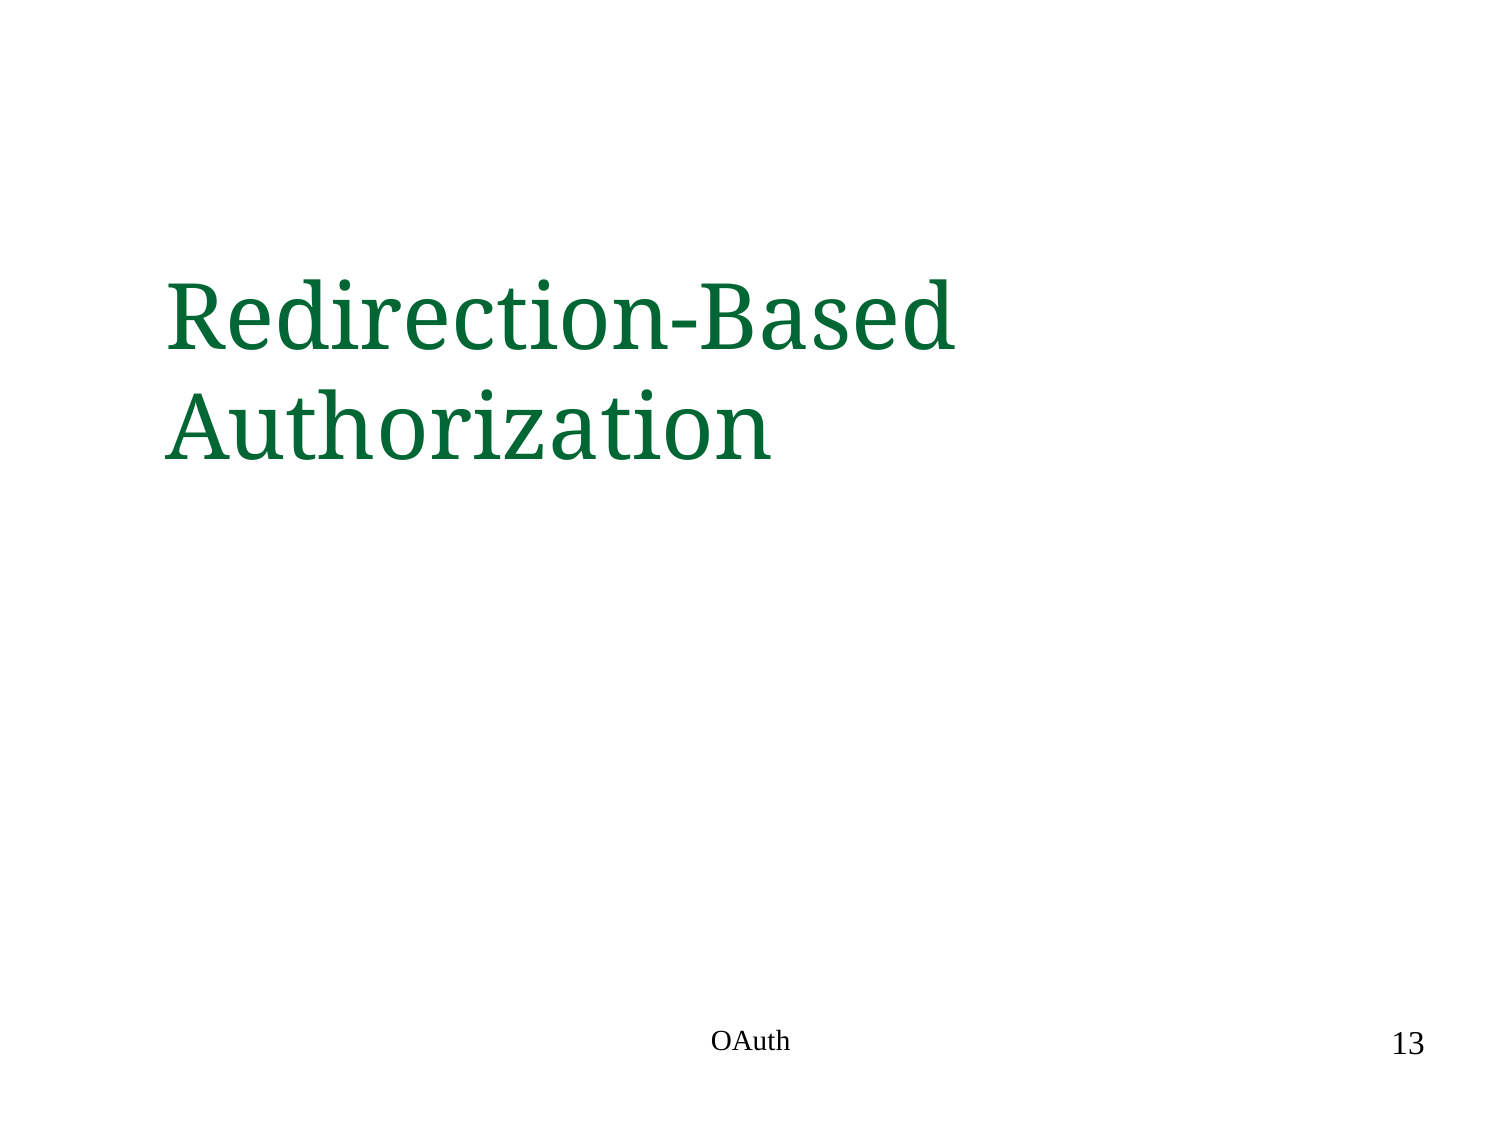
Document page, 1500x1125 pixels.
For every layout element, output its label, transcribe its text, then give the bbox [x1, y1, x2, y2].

title Redirection-Based Authorization [150, 249, 1401, 538]
